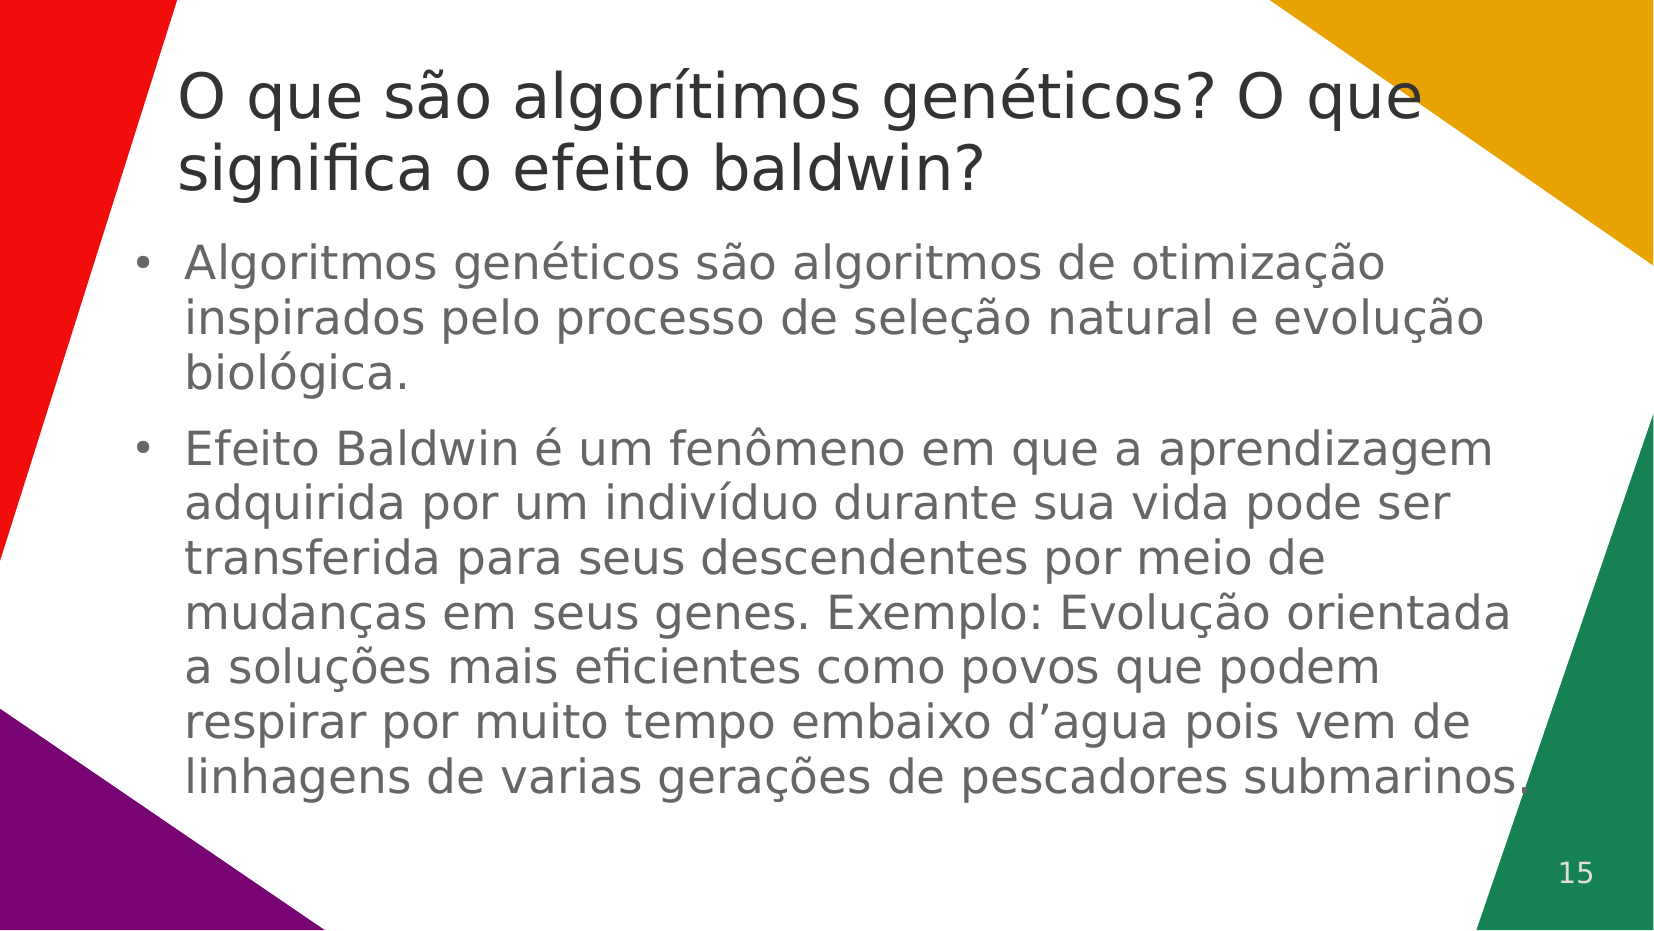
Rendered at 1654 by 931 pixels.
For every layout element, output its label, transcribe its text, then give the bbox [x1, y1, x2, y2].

list Algoritmos genéticos são algoritmos de otimização inspirados pelo processo de seleção natural e evolução biológica. Efeito Baldwin é um fenômeno em que a aprendizagem adquirida por um indivíduo durante sua vida pode ser transferida para seus descendentes por meio de mudanças em seus genes. Exemplo: Evolução orientada a soluções mais eficientes como povos que podem respirar por muito tempo embaixo d’agua pois vem de linhagens de varias gerações de pescadores submarinos. [118, 236, 1536, 827]
title O que são algorítimos genéticos? O que significa o efeito baldwin? [177, 59, 1536, 207]
